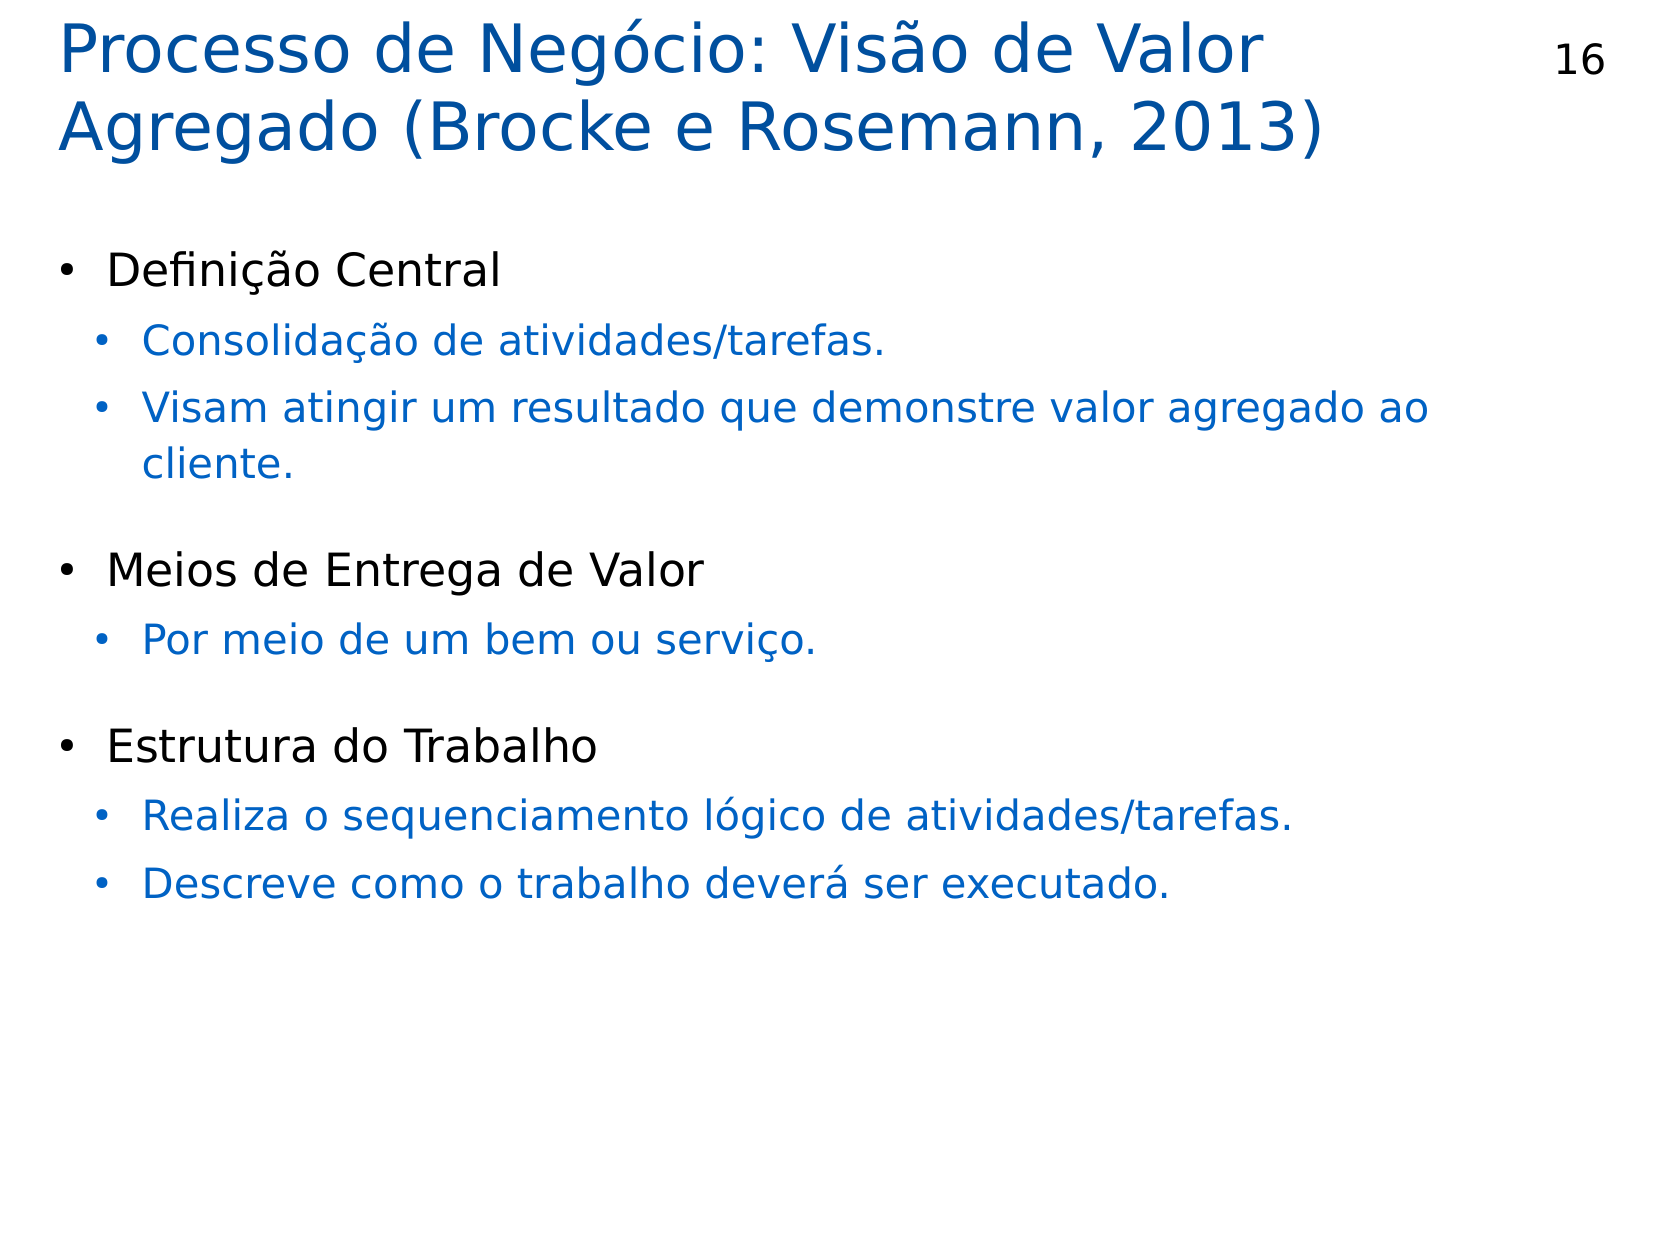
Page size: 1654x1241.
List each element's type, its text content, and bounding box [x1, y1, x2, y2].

list Definição Central Consolidação de atividades/tarefas. Visam atingir um resultado que demonstre valor agregado ao cliente. Meios de Entrega de Valor Por meio de um bem ou serviço. Estrutura do Trabalho Realiza o sequenciamento lógico de atividades/tarefas. Descreve como o trabalho deverá ser executado. [59, 236, 1595, 1211]
title Processo de Negócio: Visão de Valor Agregado (Brocke e Rosemann, 2013) [59, 10, 1506, 167]
